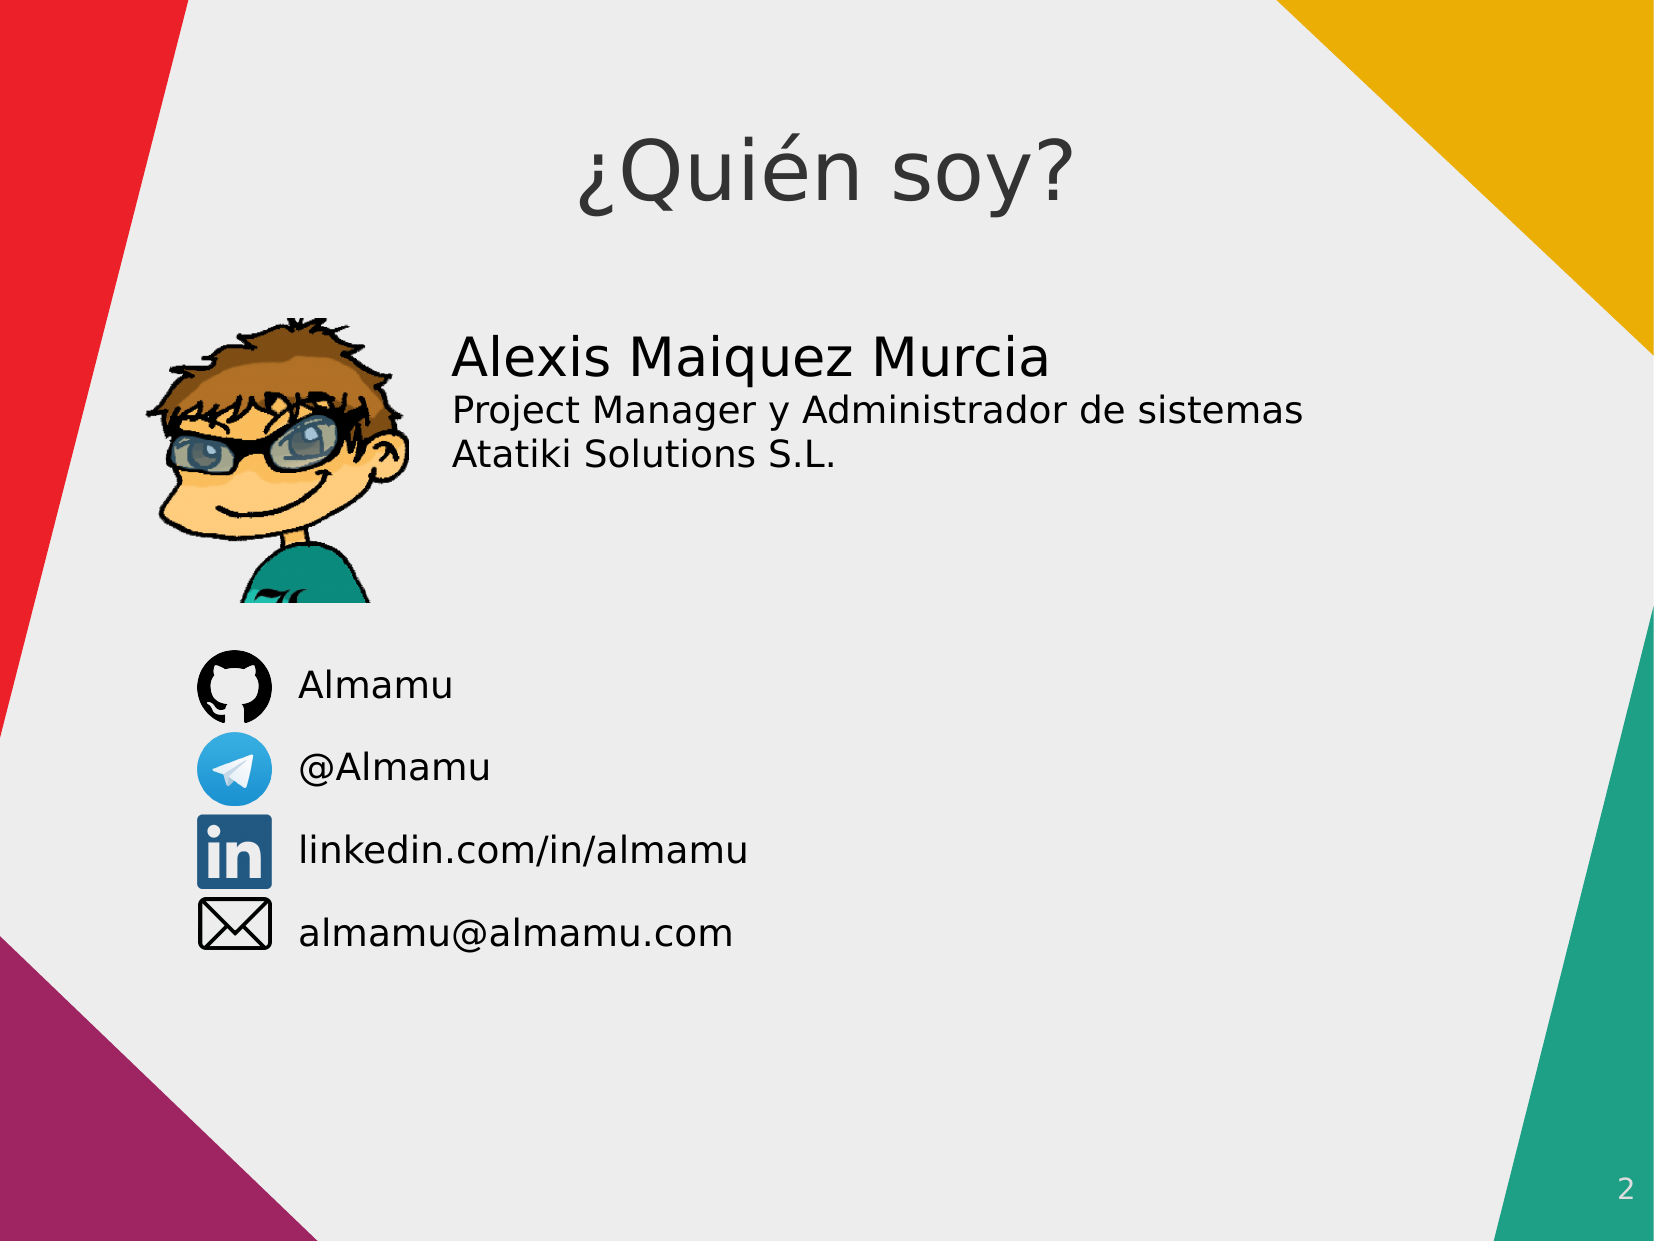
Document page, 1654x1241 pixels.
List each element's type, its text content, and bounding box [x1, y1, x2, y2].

picture [198, 897, 272, 950]
text_box linkedin.com/in/almamu [283, 814, 1241, 886]
title ¿Quién soy? [114, 73, 1539, 271]
picture [129, 318, 409, 603]
picture [197, 814, 272, 889]
picture [197, 649, 272, 724]
text_box almamu@almamu.com [283, 897, 1241, 969]
text_box Alexis Maiquez Murcia Project Manager y Administrador de sistemas Atatiki Solutions S.L. [437, 318, 1595, 484]
text_box @Almamu [283, 732, 1241, 804]
picture [197, 732, 272, 806]
text_box Almamu [283, 649, 1241, 721]
